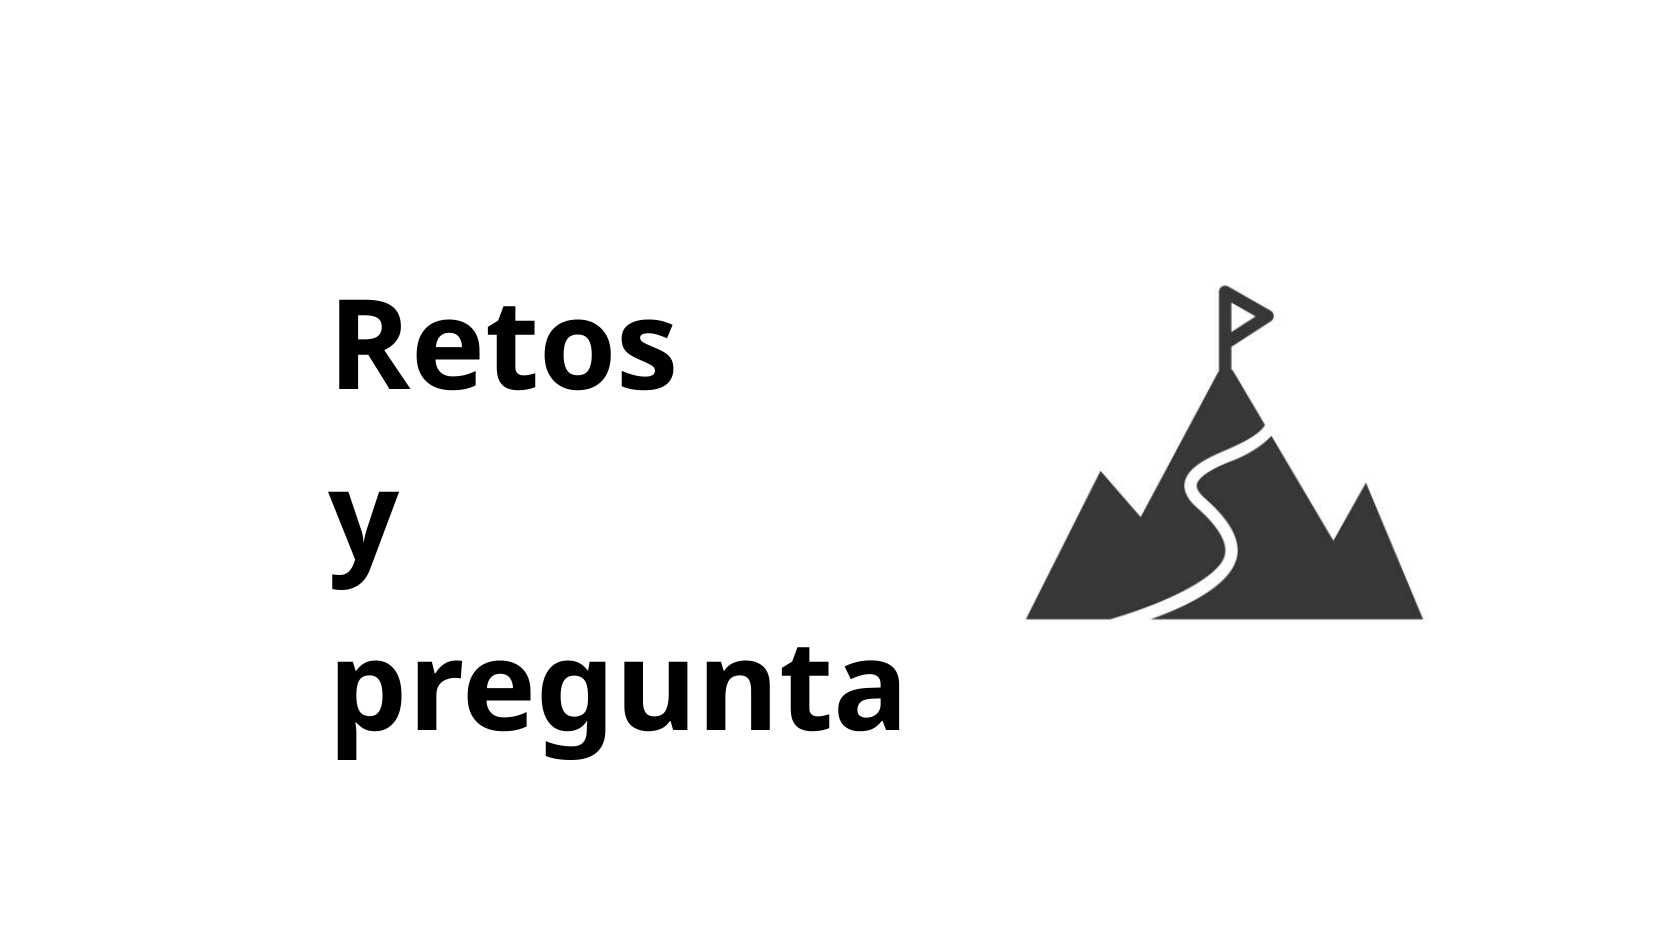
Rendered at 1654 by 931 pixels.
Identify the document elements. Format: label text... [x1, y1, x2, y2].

picture [909, 137, 1540, 768]
text_box Retos y preguntas [314, 248, 909, 640]
